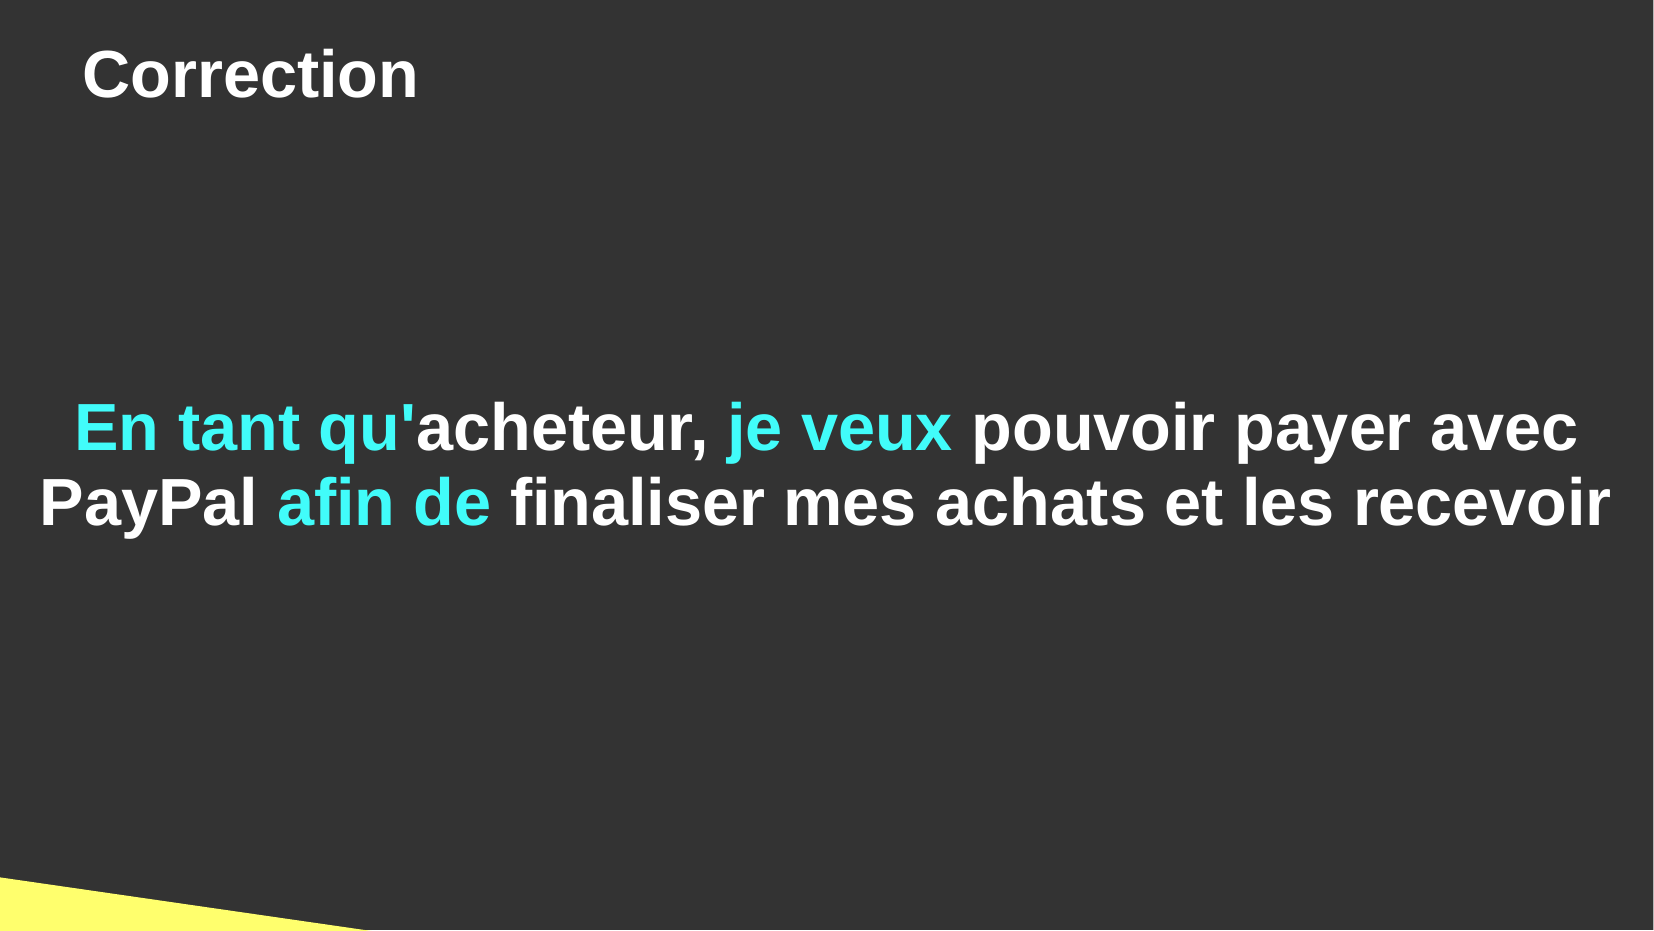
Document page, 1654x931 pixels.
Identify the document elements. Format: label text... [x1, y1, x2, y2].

title En tant qu'acheteur, je veux pouvoir payer avec PayPal afin de finaliser mes achats et les recevoir [31, 367, 1622, 563]
text_box [0, 877, 372, 931]
title Correction [82, 37, 1571, 122]
